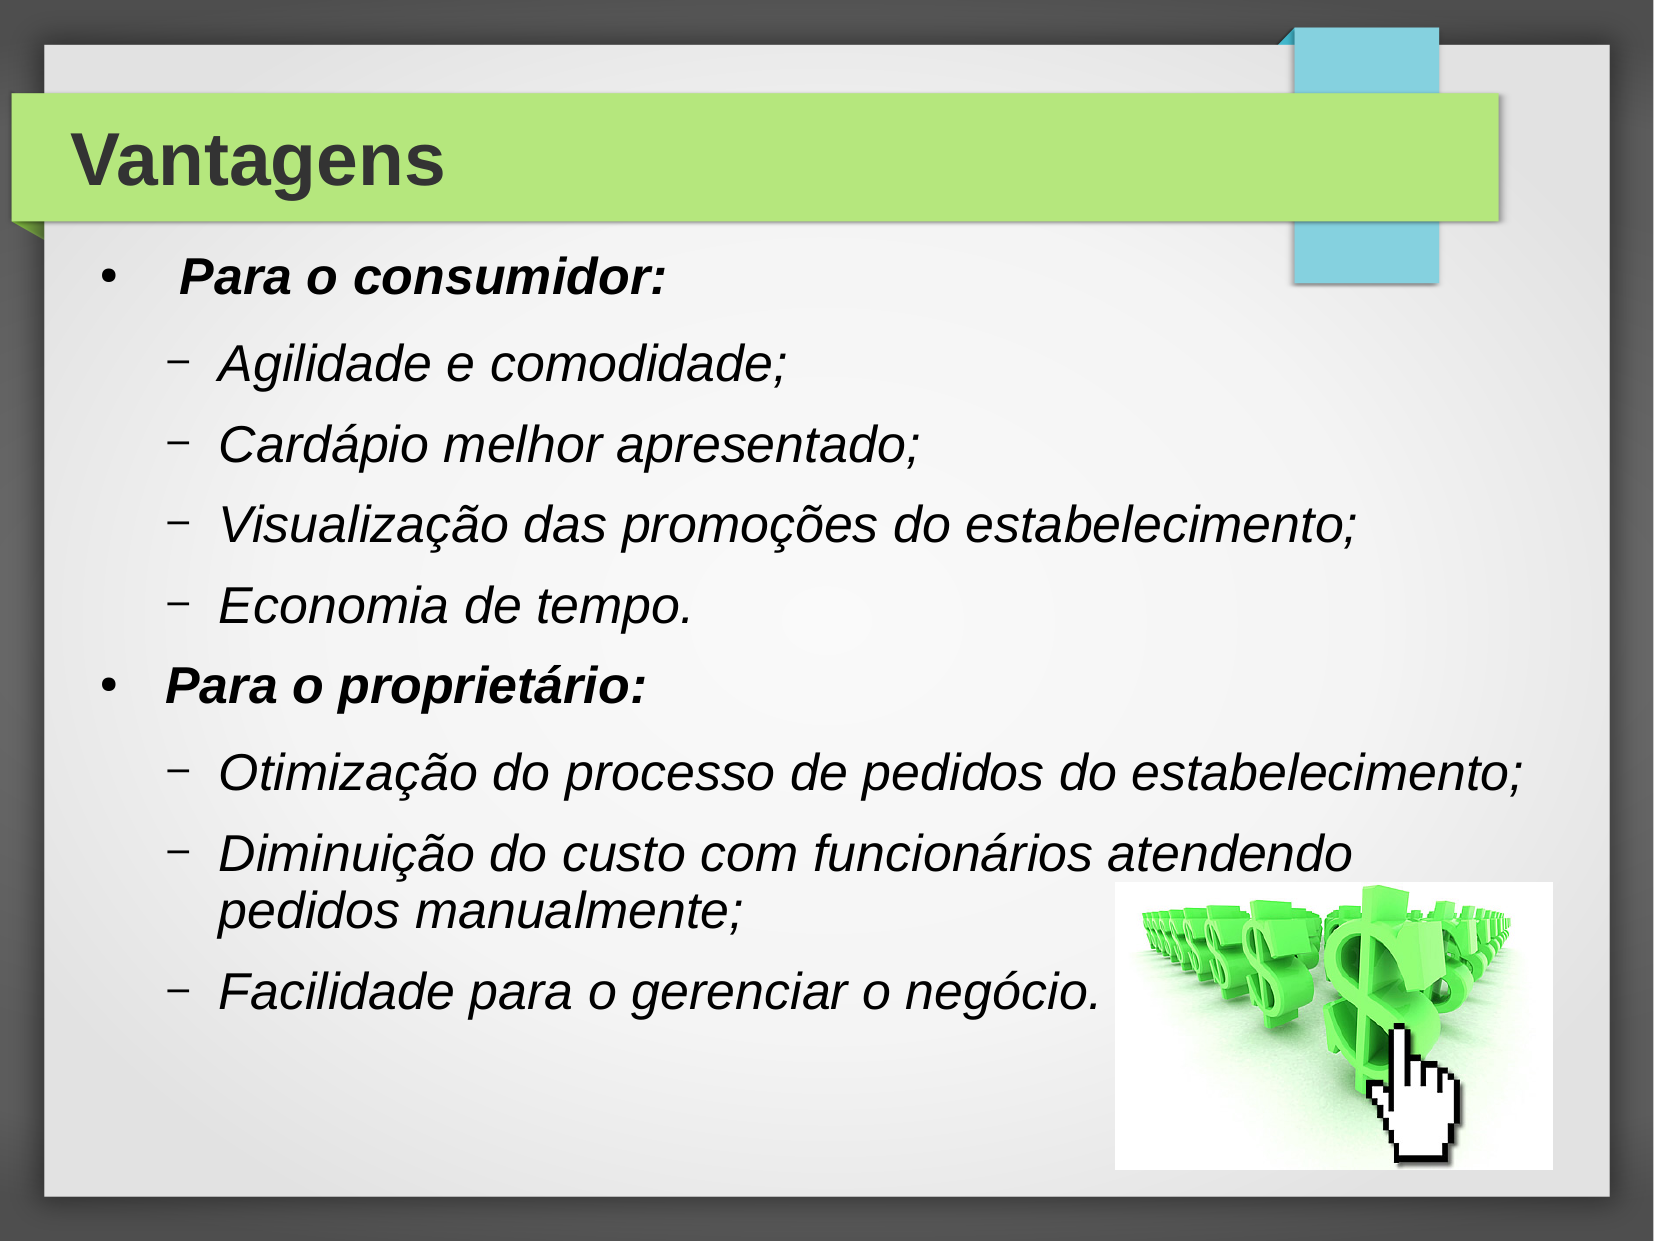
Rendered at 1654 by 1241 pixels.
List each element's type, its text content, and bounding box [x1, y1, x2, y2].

picture [0, 0, 1654, 1241]
list Para o consumidor: Agilidade e comodidade; Cardápio melhor apresentado; Visualização das promoções do estabelecimento; Economia de tempo. Para o proprietário: Otimização do processo de pedidos do estabelecimento; Diminuição do custo com funcionários atendendo pedidos manualmente; Facilidade para o gerenciar o negócio. [82, 248, 1538, 1063]
title Vantagens [70, 106, 1229, 213]
